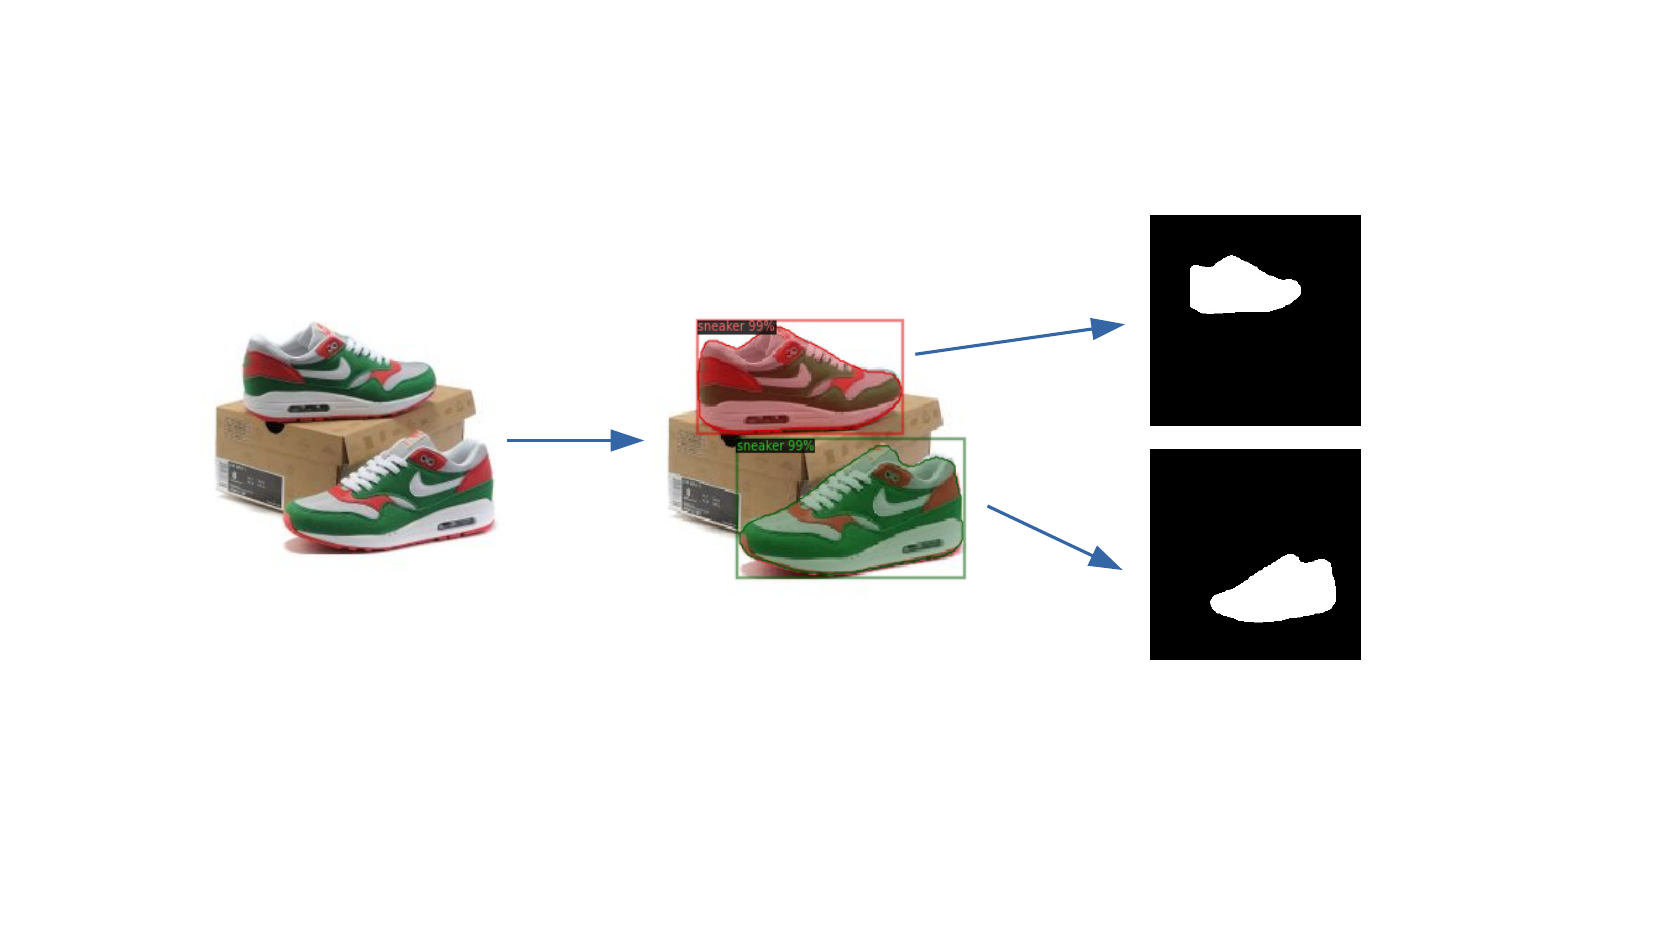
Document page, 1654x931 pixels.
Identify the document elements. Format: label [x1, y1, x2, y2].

picture [180, 254, 541, 616]
picture [1150, 449, 1361, 661]
picture [1150, 215, 1361, 427]
picture [637, 300, 998, 601]
